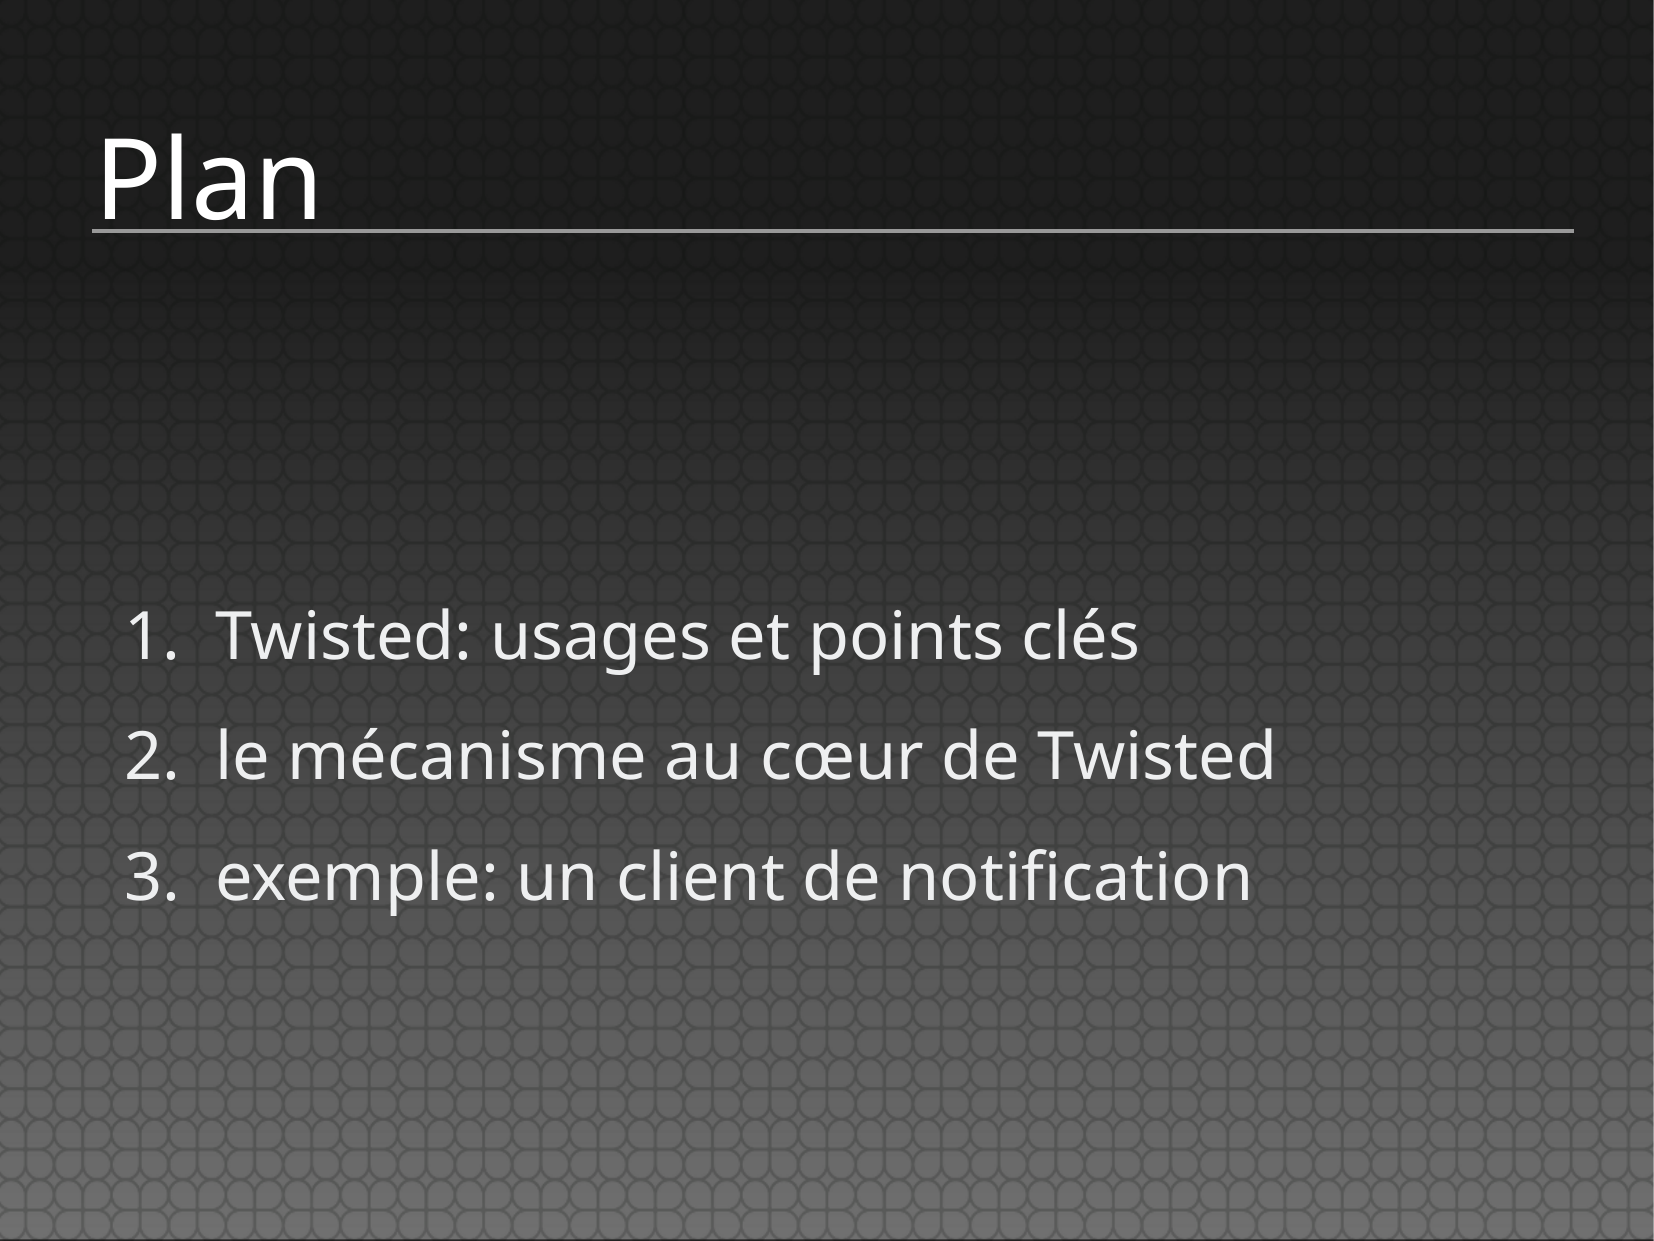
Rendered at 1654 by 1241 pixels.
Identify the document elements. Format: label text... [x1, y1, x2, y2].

list Twisted: usages et points clés le mécanisme au cœur de Twisted exemple: un client de notification [106, 227, 1495, 1163]
title Plan [94, 100, 1426, 251]
picture [0, 0, 1654, 1241]
